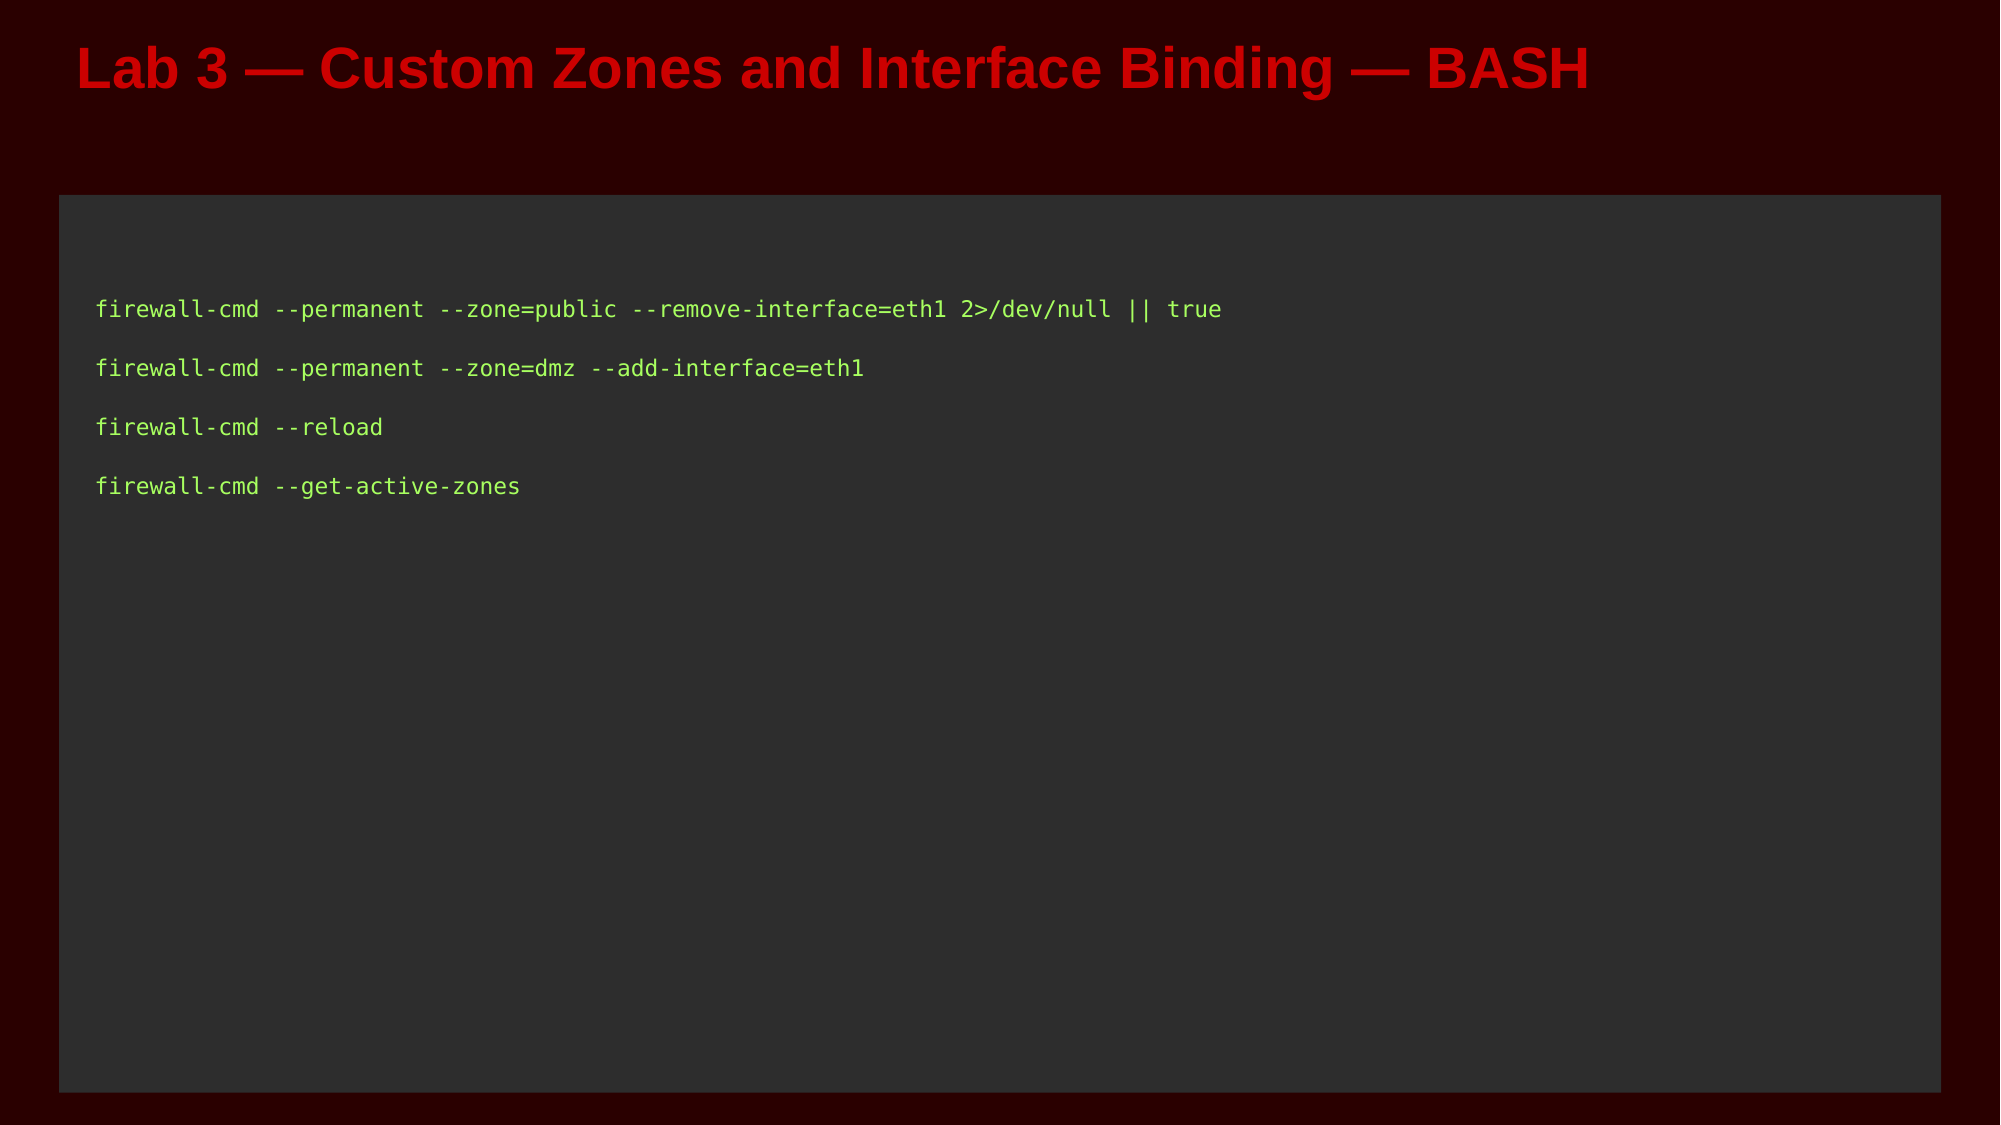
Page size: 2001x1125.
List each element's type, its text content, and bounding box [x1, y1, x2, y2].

text_box Lab 3 — Custom Zones and Interface Binding — BASH [59, 23, 1942, 178]
text_box firewall-cmd --permanent --zone=public --remove-interface=eth1 2>/dev/null || true firewall-cmd --permanent --zone=dmz --add-interface=eth1 firewall-cmd --reload firewall-cmd --get-active-zones [59, 194, 1942, 1093]
